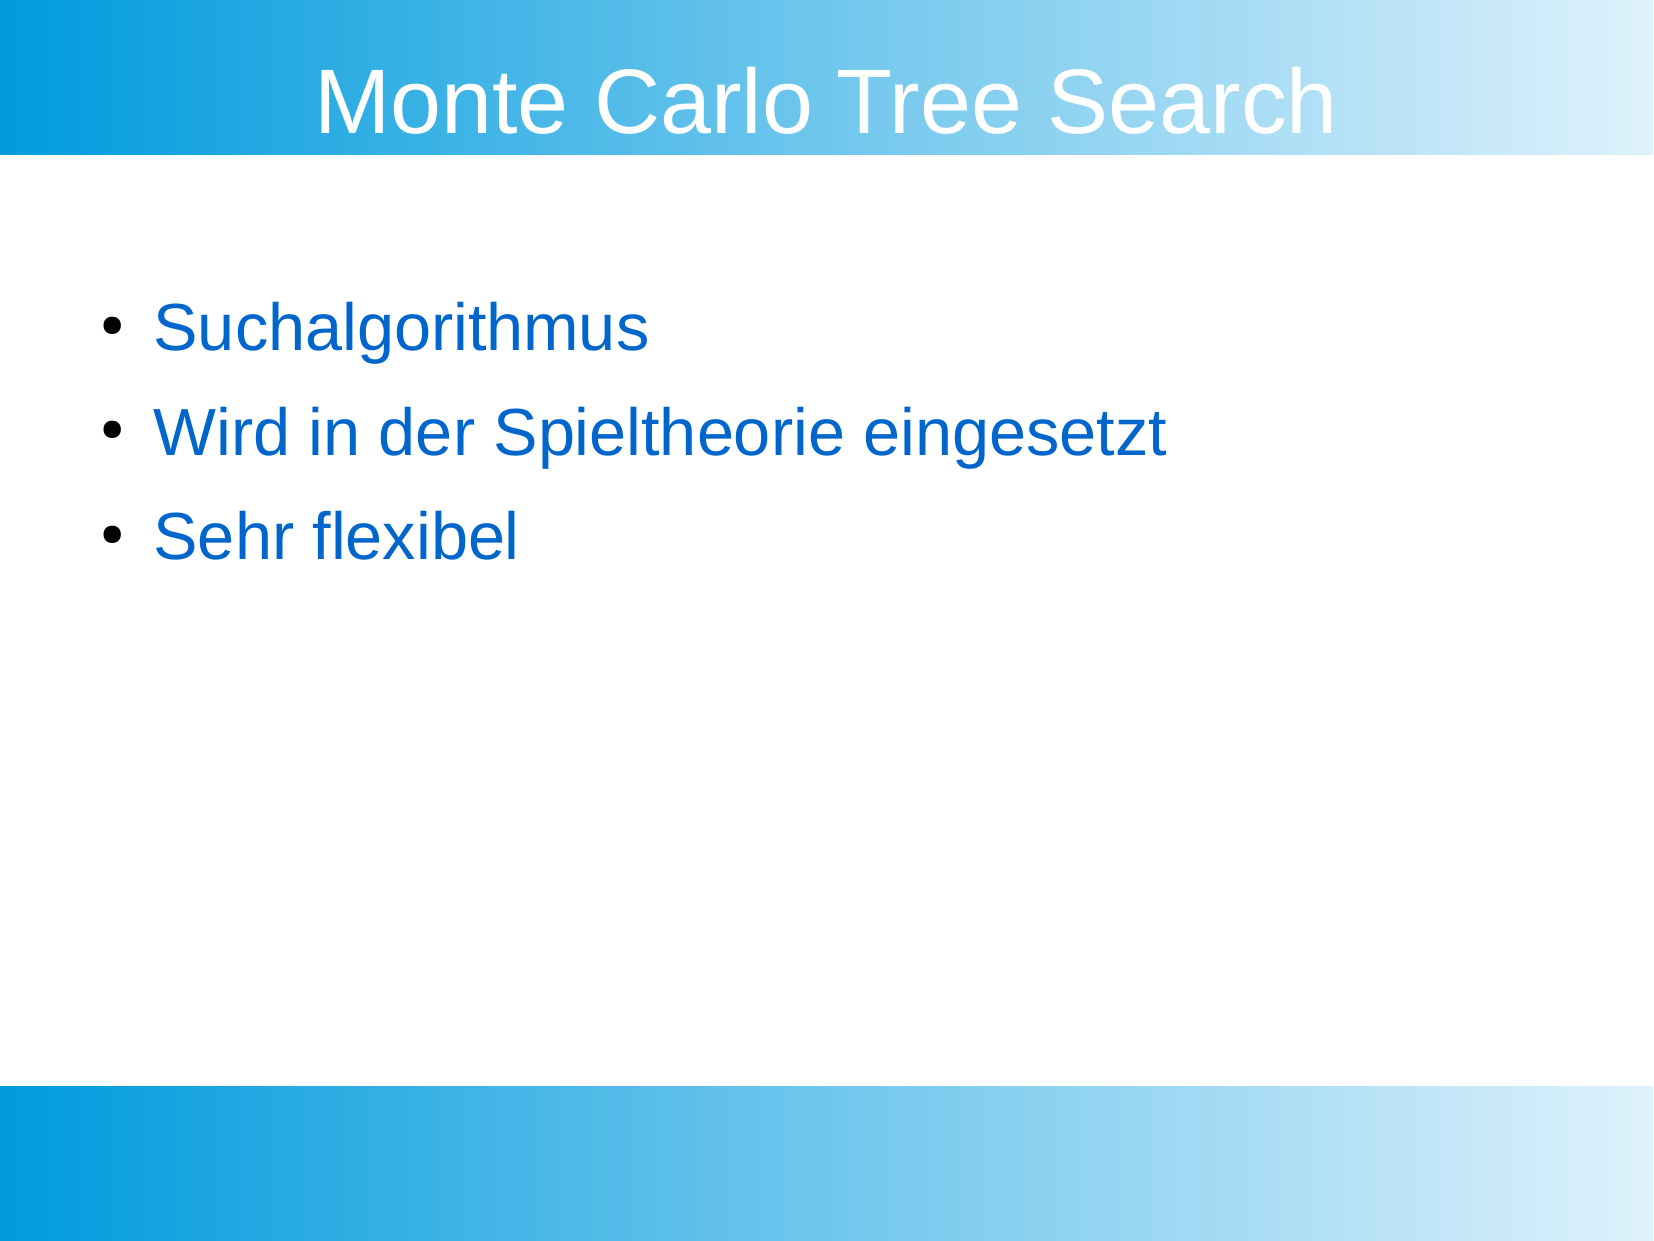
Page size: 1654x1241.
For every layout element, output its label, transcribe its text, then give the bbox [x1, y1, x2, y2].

title Monte Carlo Tree Search [82, 49, 1571, 155]
list Suchalgorithmus Wird in der Spieltheorie eingesetzt Sehr flexibel [82, 290, 1571, 1010]
